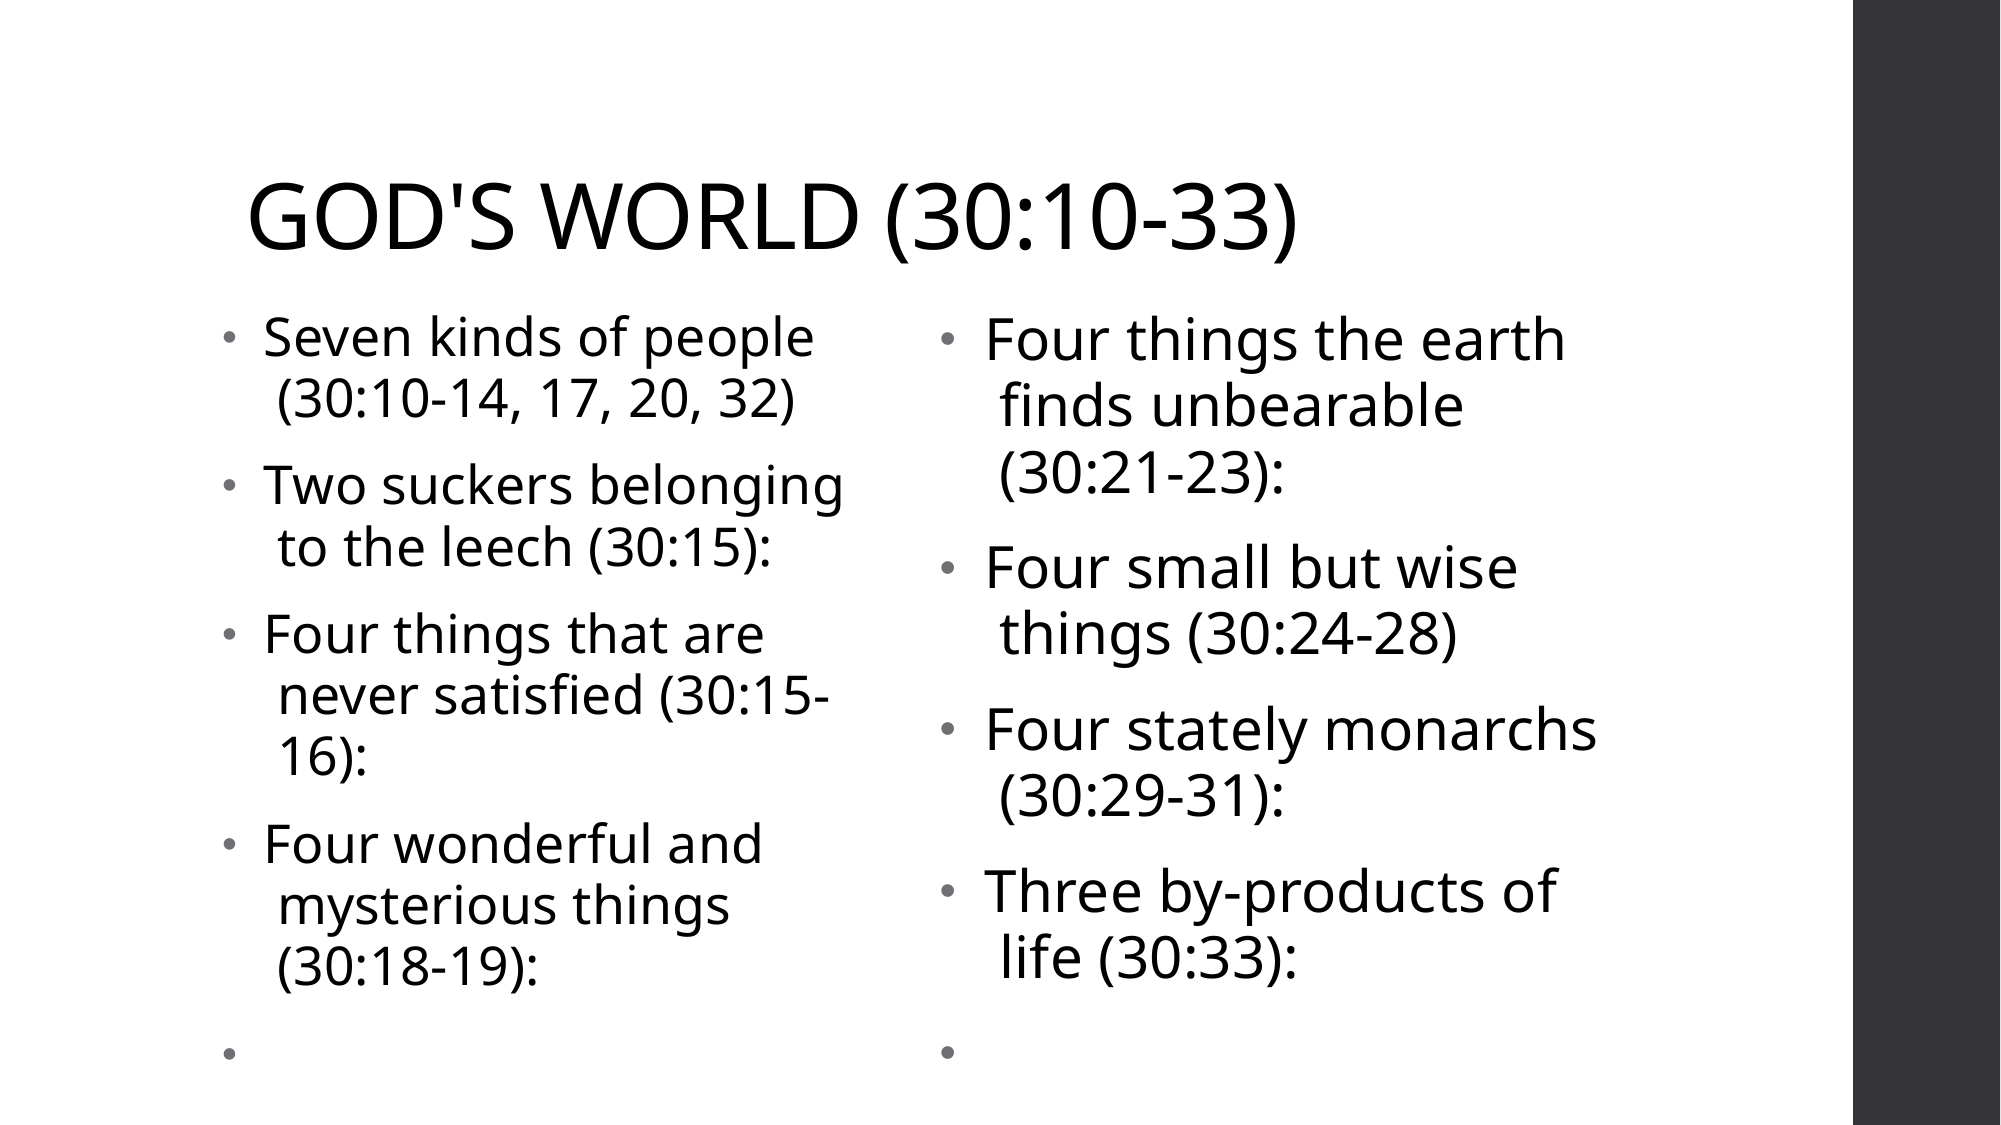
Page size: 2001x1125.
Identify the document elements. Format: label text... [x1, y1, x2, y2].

title GOD'S WORLD (30:10-33) [206, 60, 1797, 278]
list Four things the earth finds unbearable (30:21-23): Four small but wise things (30:24-28) Four stately monarchs (30:29-31): Three by-products of life (30:33): [924, 299, 1617, 1014]
list Seven kinds of people (30:10-14, 17, 20, 32) Two suckers belonging to the leech (30:15): Four things that are never satisfied (30:15-16): Four wonderful and mysterious things (30:18-19): [207, 299, 900, 1014]
